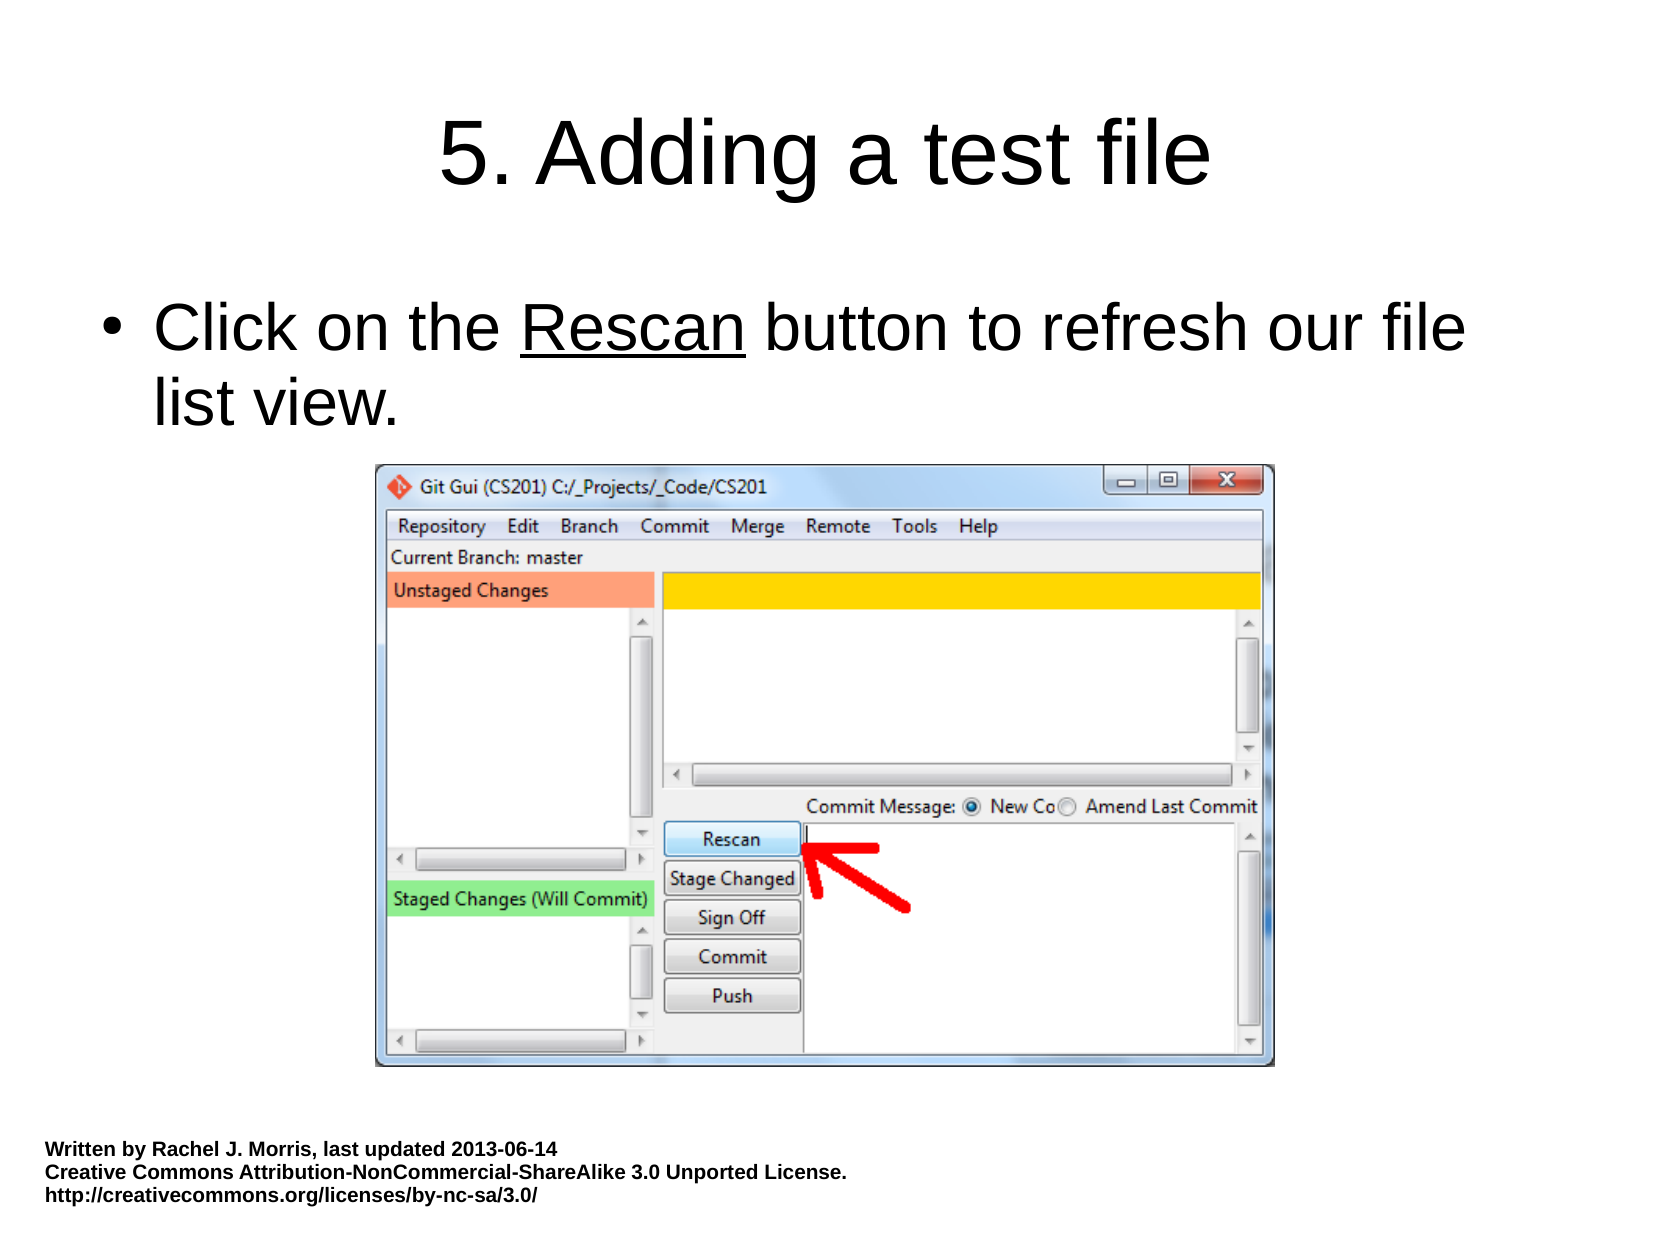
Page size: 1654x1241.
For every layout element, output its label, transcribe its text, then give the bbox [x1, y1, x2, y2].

title 5. Adding a test file [82, 49, 1571, 257]
picture [375, 464, 1275, 1067]
list Click on the Rescan button to refresh our file list view. [82, 290, 1538, 1010]
